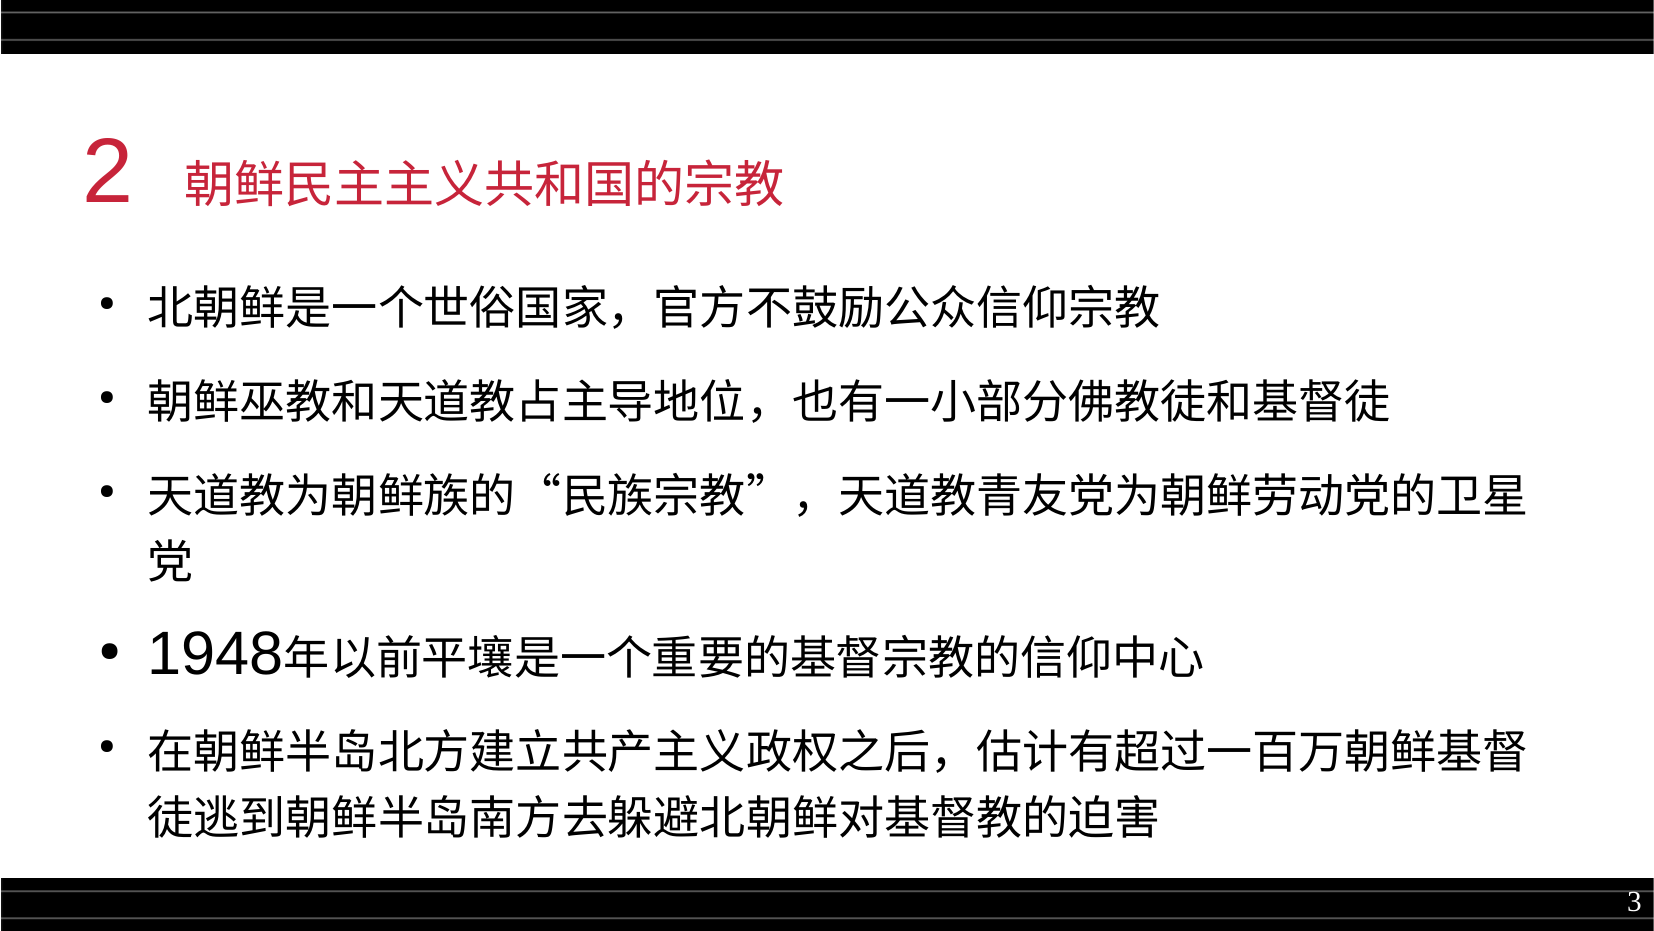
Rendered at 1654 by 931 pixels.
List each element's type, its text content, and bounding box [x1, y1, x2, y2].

list 北朝鲜是一个世俗国家，官方不鼓励公众信仰宗教 朝鲜巫教和天道教占主导地位，也有一小部分佛教徒和基督徒 天道教为朝鲜族的“民族宗教”，天道教青友党为朝鲜劳动党的卫星党 1948年以前平壤是一个重要的基督宗教的信仰中心 在朝鲜半岛北方建立共产主义政权之后，估计有超过一百万朝鲜基督徒逃到朝鲜半岛南方去躲避北朝鲜对基督教的迫害 [82, 271, 1571, 851]
picture [1, 878, 1654, 931]
title 2 朝鲜民主主义共和国的宗教 [82, 92, 1571, 249]
picture [1, 0, 1654, 54]
